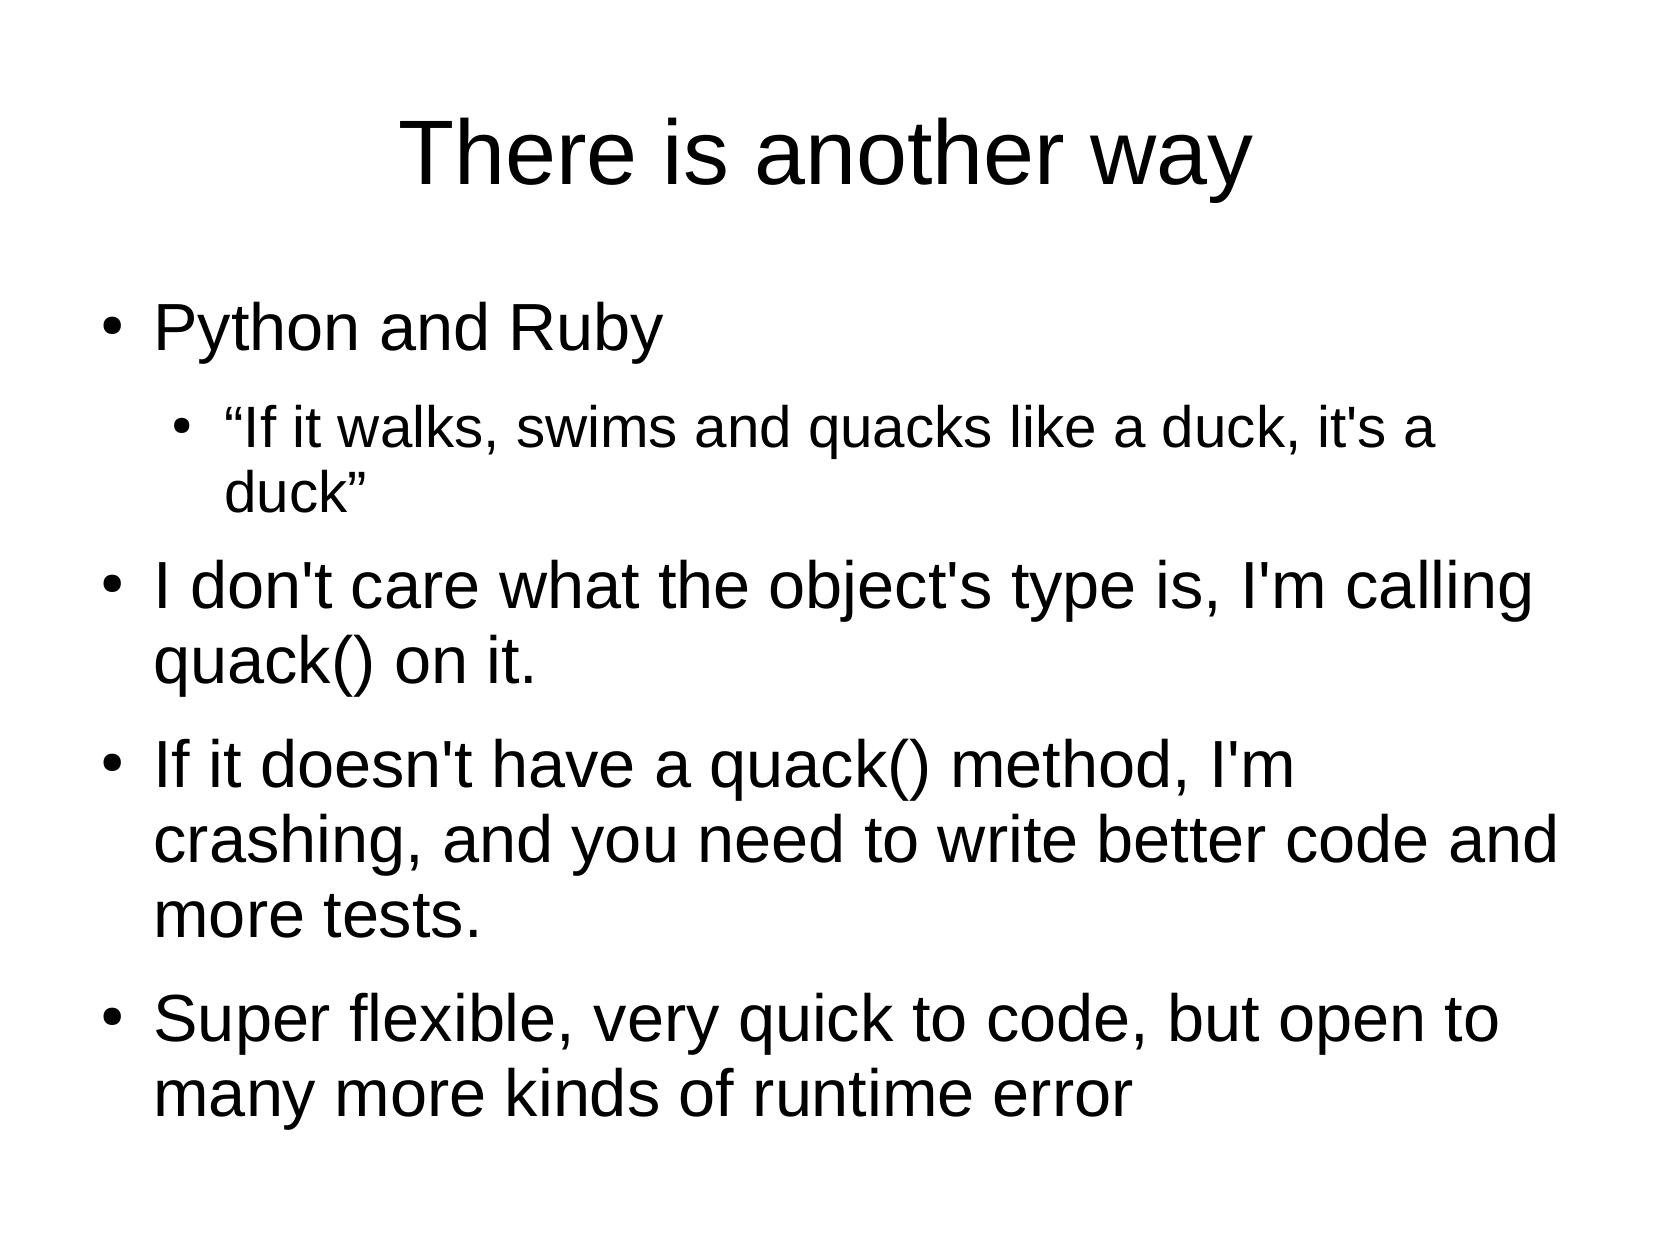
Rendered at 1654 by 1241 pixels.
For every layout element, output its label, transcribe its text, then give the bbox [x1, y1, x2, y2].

title There is another way [82, 49, 1571, 257]
list Python and Ruby “If it walks, swims and quacks like a duck, it's a duck” I don't care what the object's type is, I'm calling quack() on it. If it doesn't have a quack() method, I'm crashing, and you need to write better code and more tests. Super flexible, very quick to code, but open to many more kinds of runtime error [82, 290, 1571, 1131]
